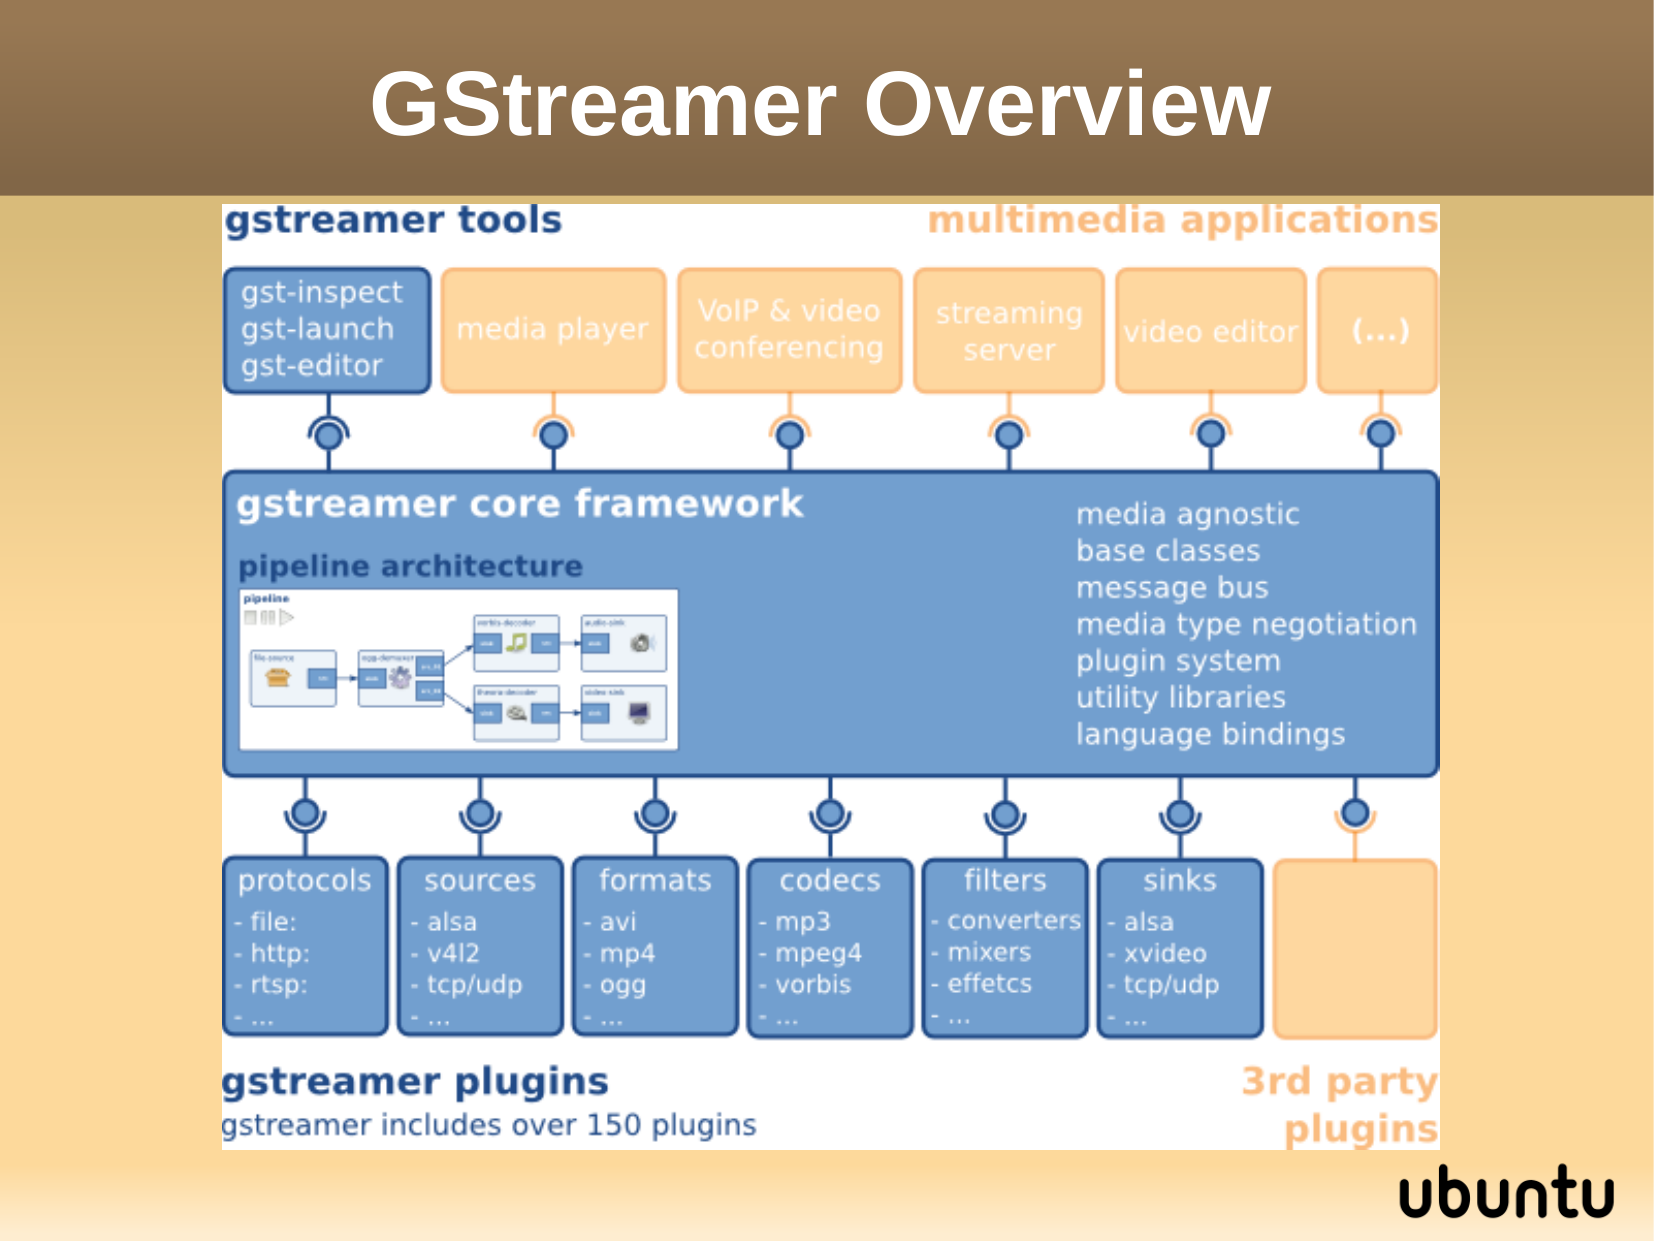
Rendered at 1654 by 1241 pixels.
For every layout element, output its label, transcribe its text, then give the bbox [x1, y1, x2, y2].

picture [0, 0, 1654, 1241]
title GStreamer Overview [76, 0, 1565, 208]
